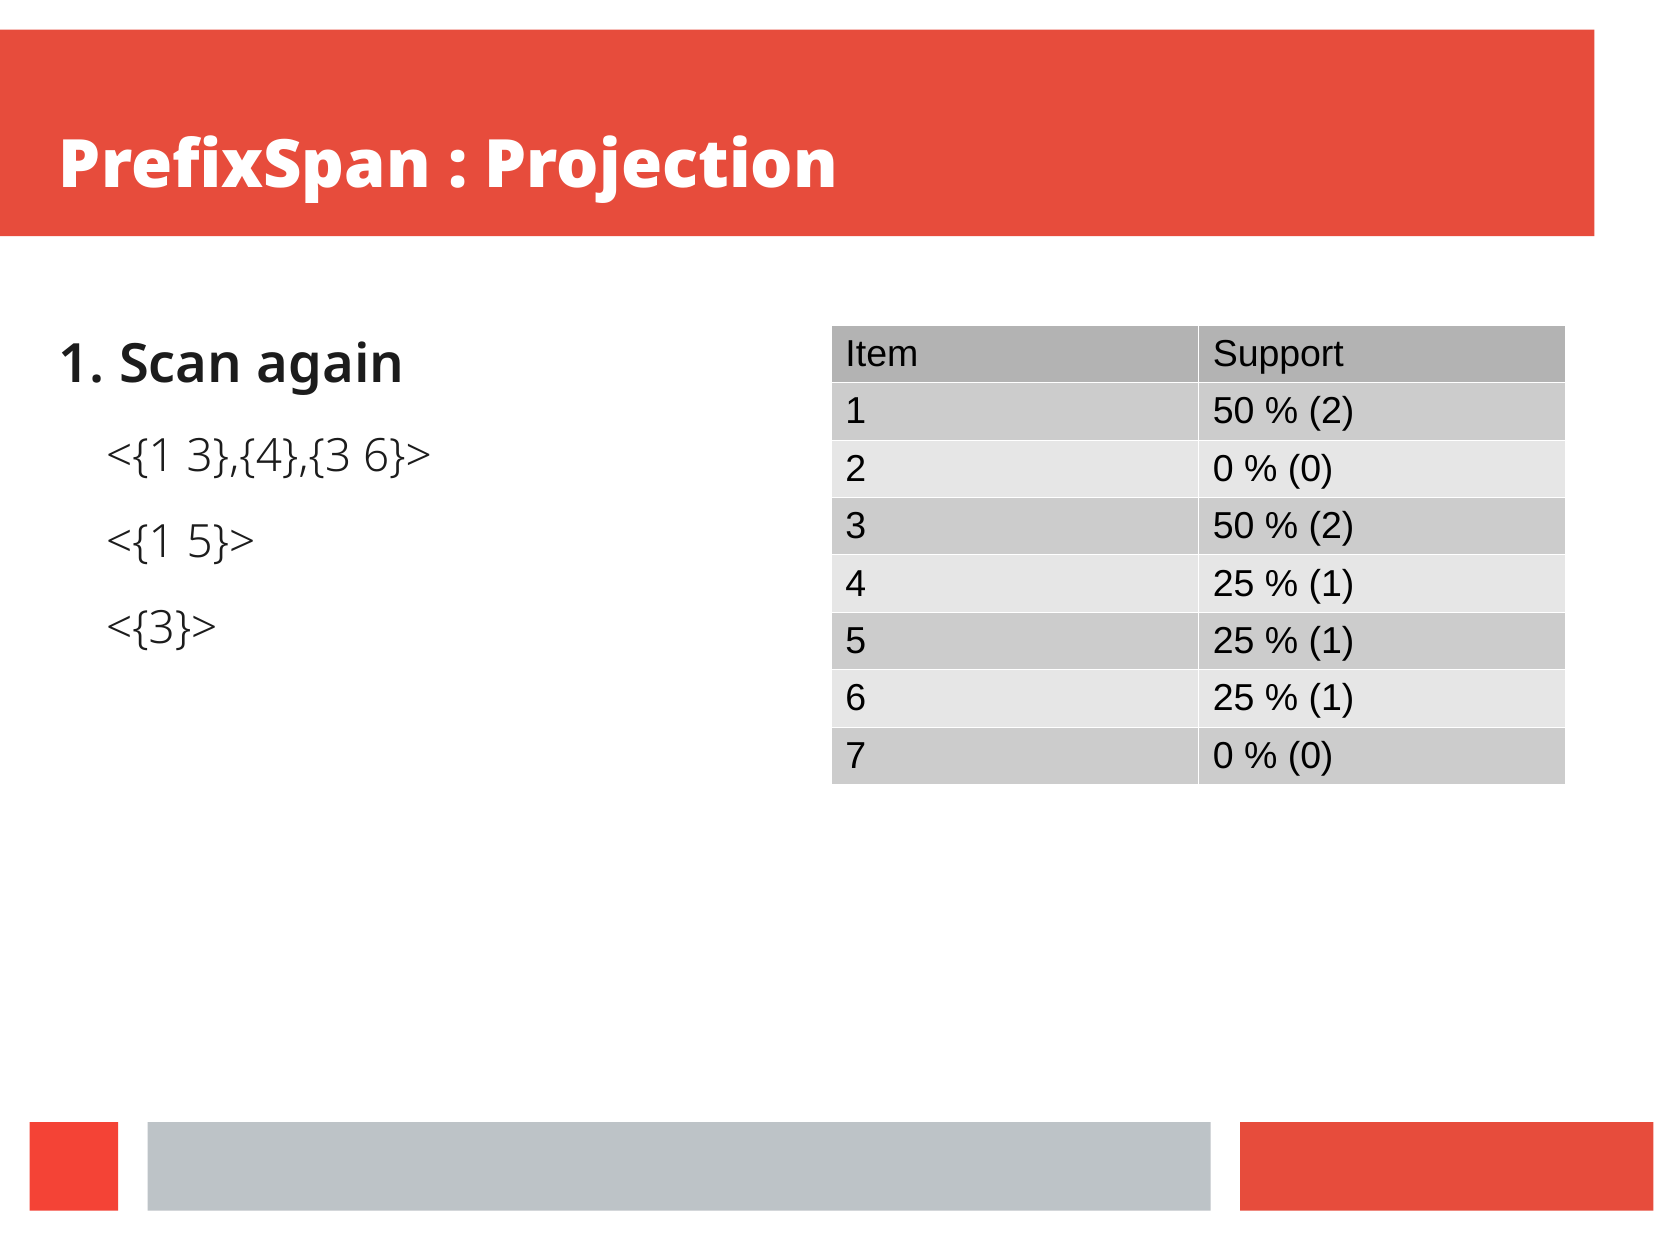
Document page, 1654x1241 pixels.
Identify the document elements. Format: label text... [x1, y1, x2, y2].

table_cell 25 % (1) [1199, 555, 1565, 612]
table_cell 2 [832, 441, 1198, 497]
table_cell 50 % (2) [1199, 498, 1565, 554]
table_header Support [1199, 326, 1565, 382]
table_cell 7 [832, 728, 1198, 784]
list 1. Scan again <{1 3},{4},{3 6}> <{1 5}> <{3}> [59, 324, 794, 1093]
table_cell 6 [832, 670, 1198, 727]
table_cell 0 % (0) [1199, 728, 1565, 784]
table_header Item [832, 326, 1198, 382]
table_cell 1 [832, 383, 1198, 440]
table_cell 3 [832, 498, 1198, 554]
table_cell 25 % (1) [1199, 670, 1565, 727]
table_cell 0 % (0) [1199, 441, 1565, 497]
table_cell 4 [832, 555, 1198, 612]
table_cell 5 [832, 613, 1198, 669]
table_cell 25 % (1) [1199, 613, 1565, 669]
table_cell 50 % (2) [1199, 383, 1565, 440]
title PrefixSpan : Projection [59, 59, 1595, 207]
